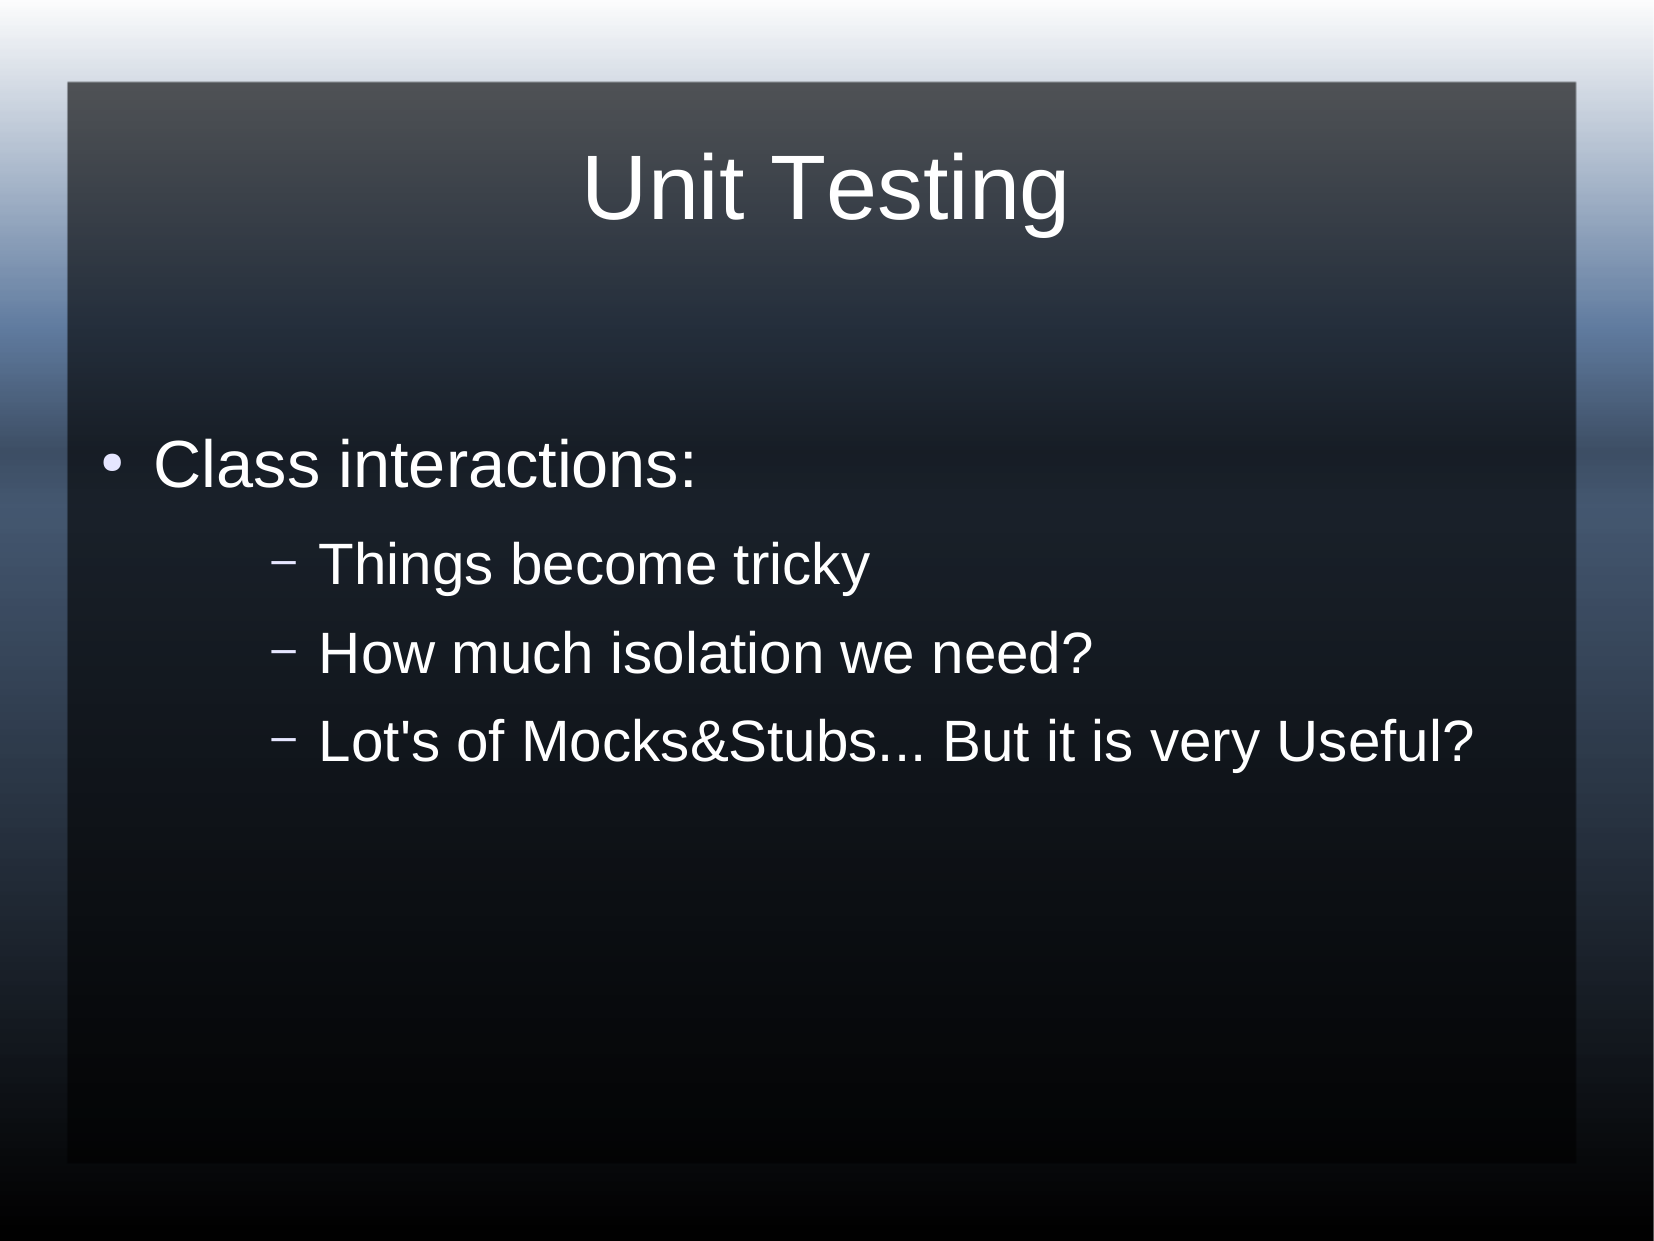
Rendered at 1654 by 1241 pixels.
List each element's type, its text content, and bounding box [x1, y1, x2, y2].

picture [0, 0, 1654, 1241]
title Unit Testing [82, 84, 1571, 292]
list Class interactions: Things become tricky How much isolation we need? Lot's of Mocks&Stubs... But it is very Useful? [82, 427, 1571, 1132]
